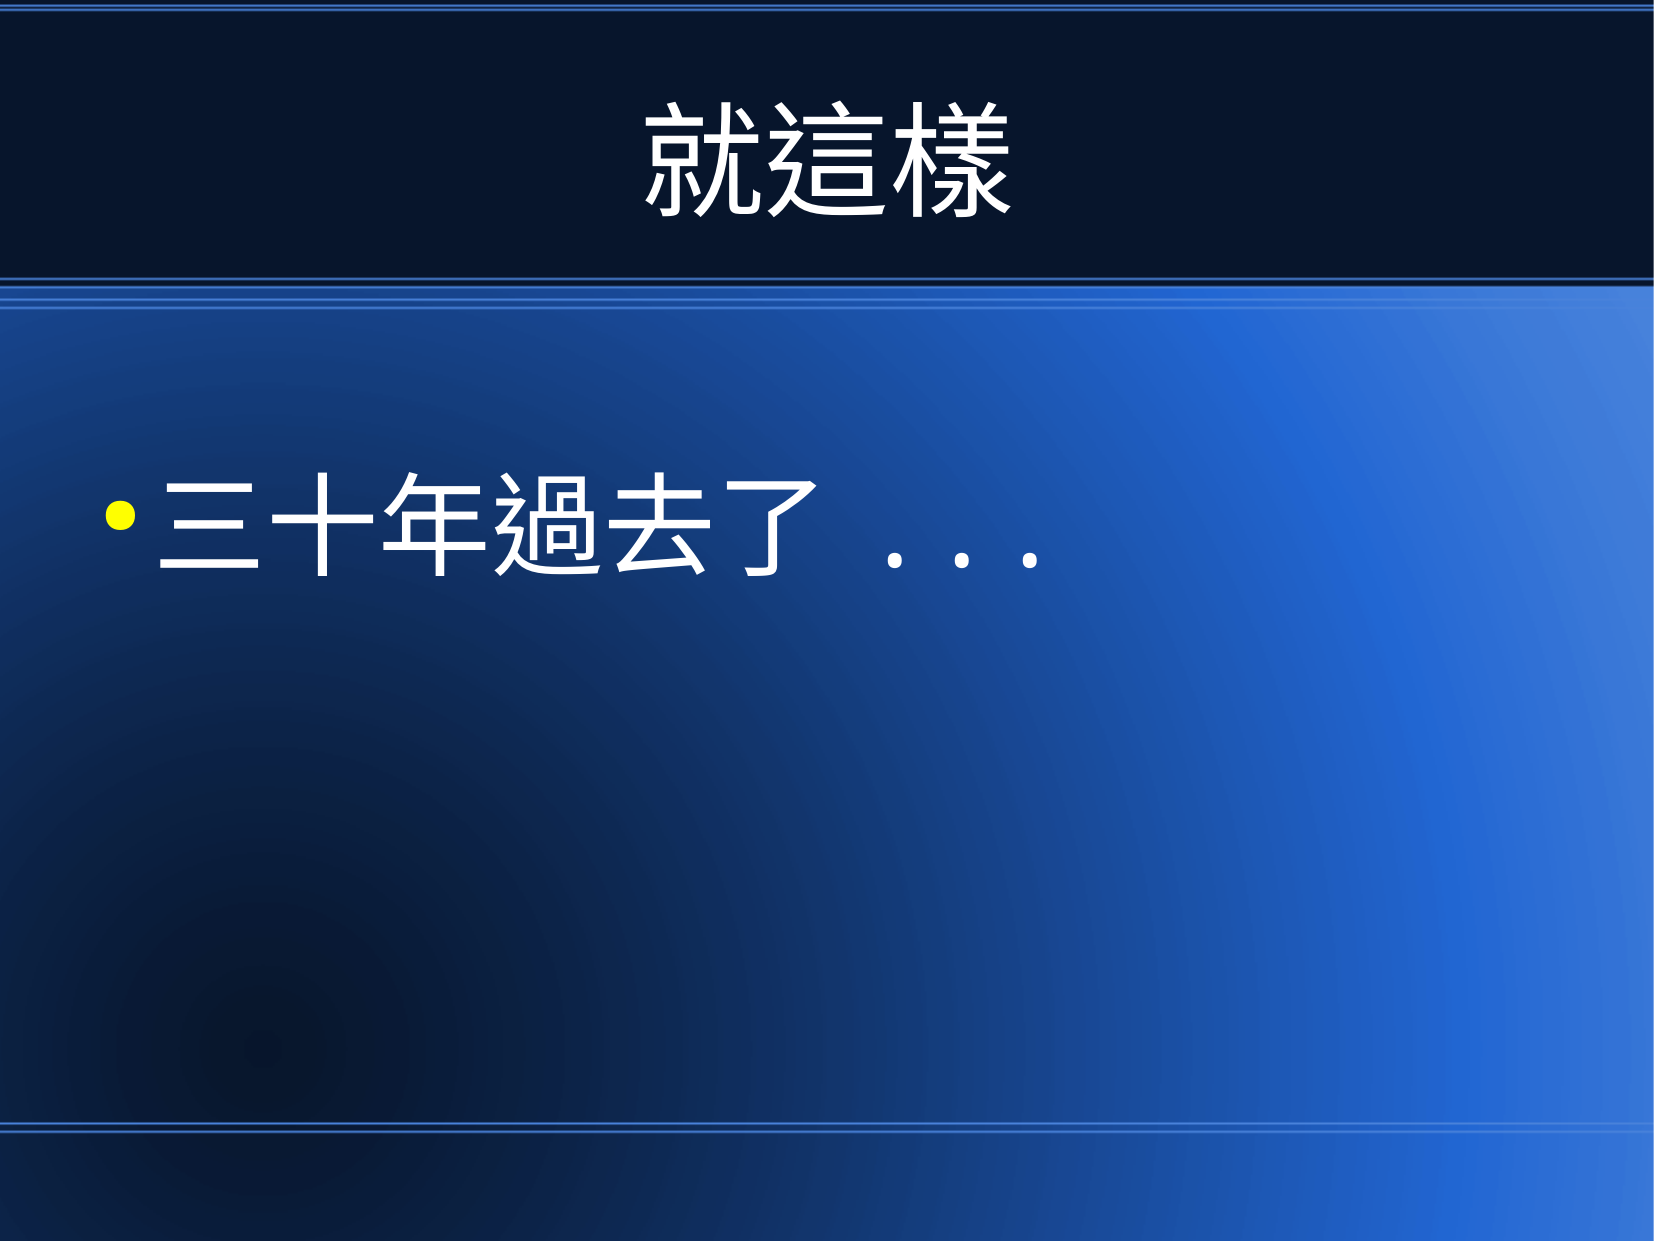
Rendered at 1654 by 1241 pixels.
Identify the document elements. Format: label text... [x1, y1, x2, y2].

title 就這樣 [82, 49, 1571, 257]
list 三十年過去了... [82, 355, 1571, 1241]
picture [0, 0, 1654, 1241]
